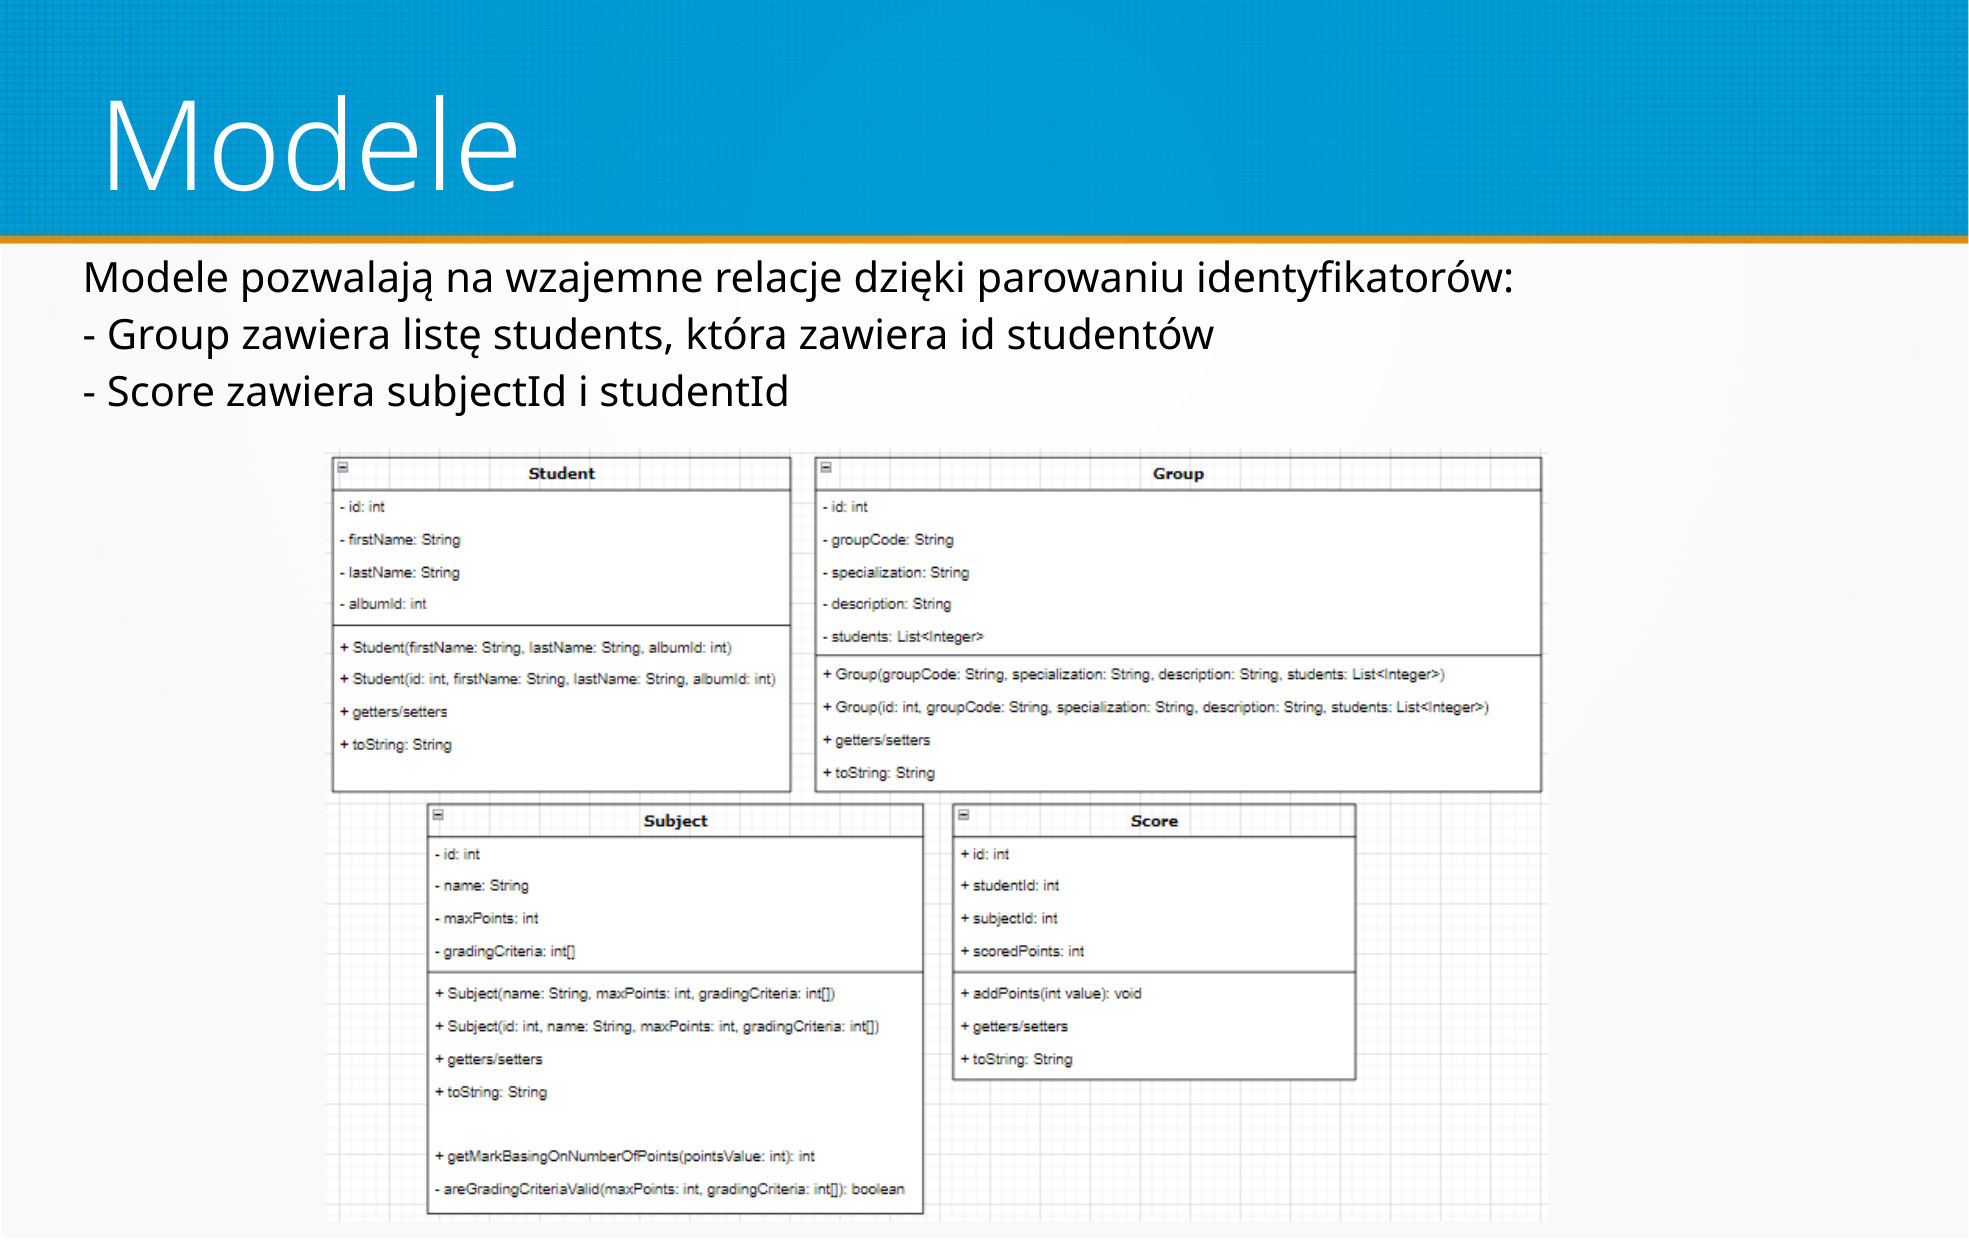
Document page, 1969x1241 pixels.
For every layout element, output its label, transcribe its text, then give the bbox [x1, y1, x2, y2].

title Modele [98, 19, 1870, 227]
list Modele pozwalają na wzajemne relacje dzięki parowaniu identyfikatorów: - Group zawiera listę students, która zawiera id studentów - Score zawiera subjectId i studentId [82, 248, 1845, 1014]
picture [0, 233, 1969, 1241]
